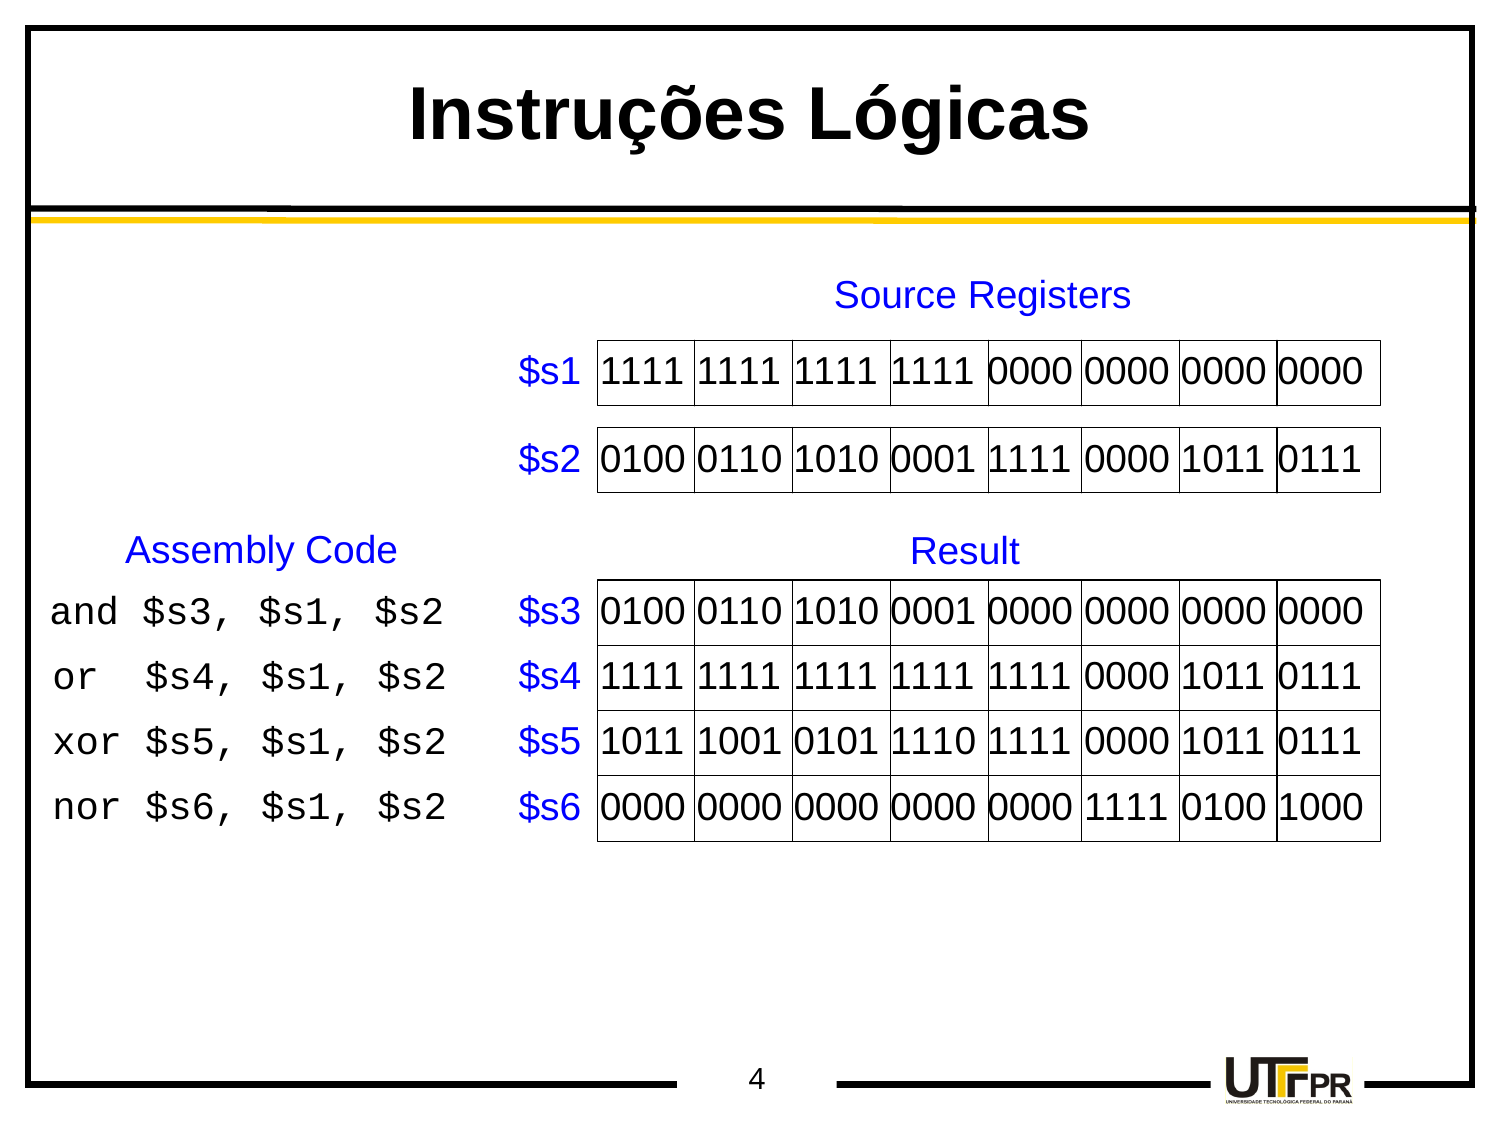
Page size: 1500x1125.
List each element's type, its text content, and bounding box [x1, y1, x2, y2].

chart [24, 262, 1401, 847]
picture [1225, 1057, 1353, 1104]
title Instruções Lógicas [0, 60, 1500, 167]
